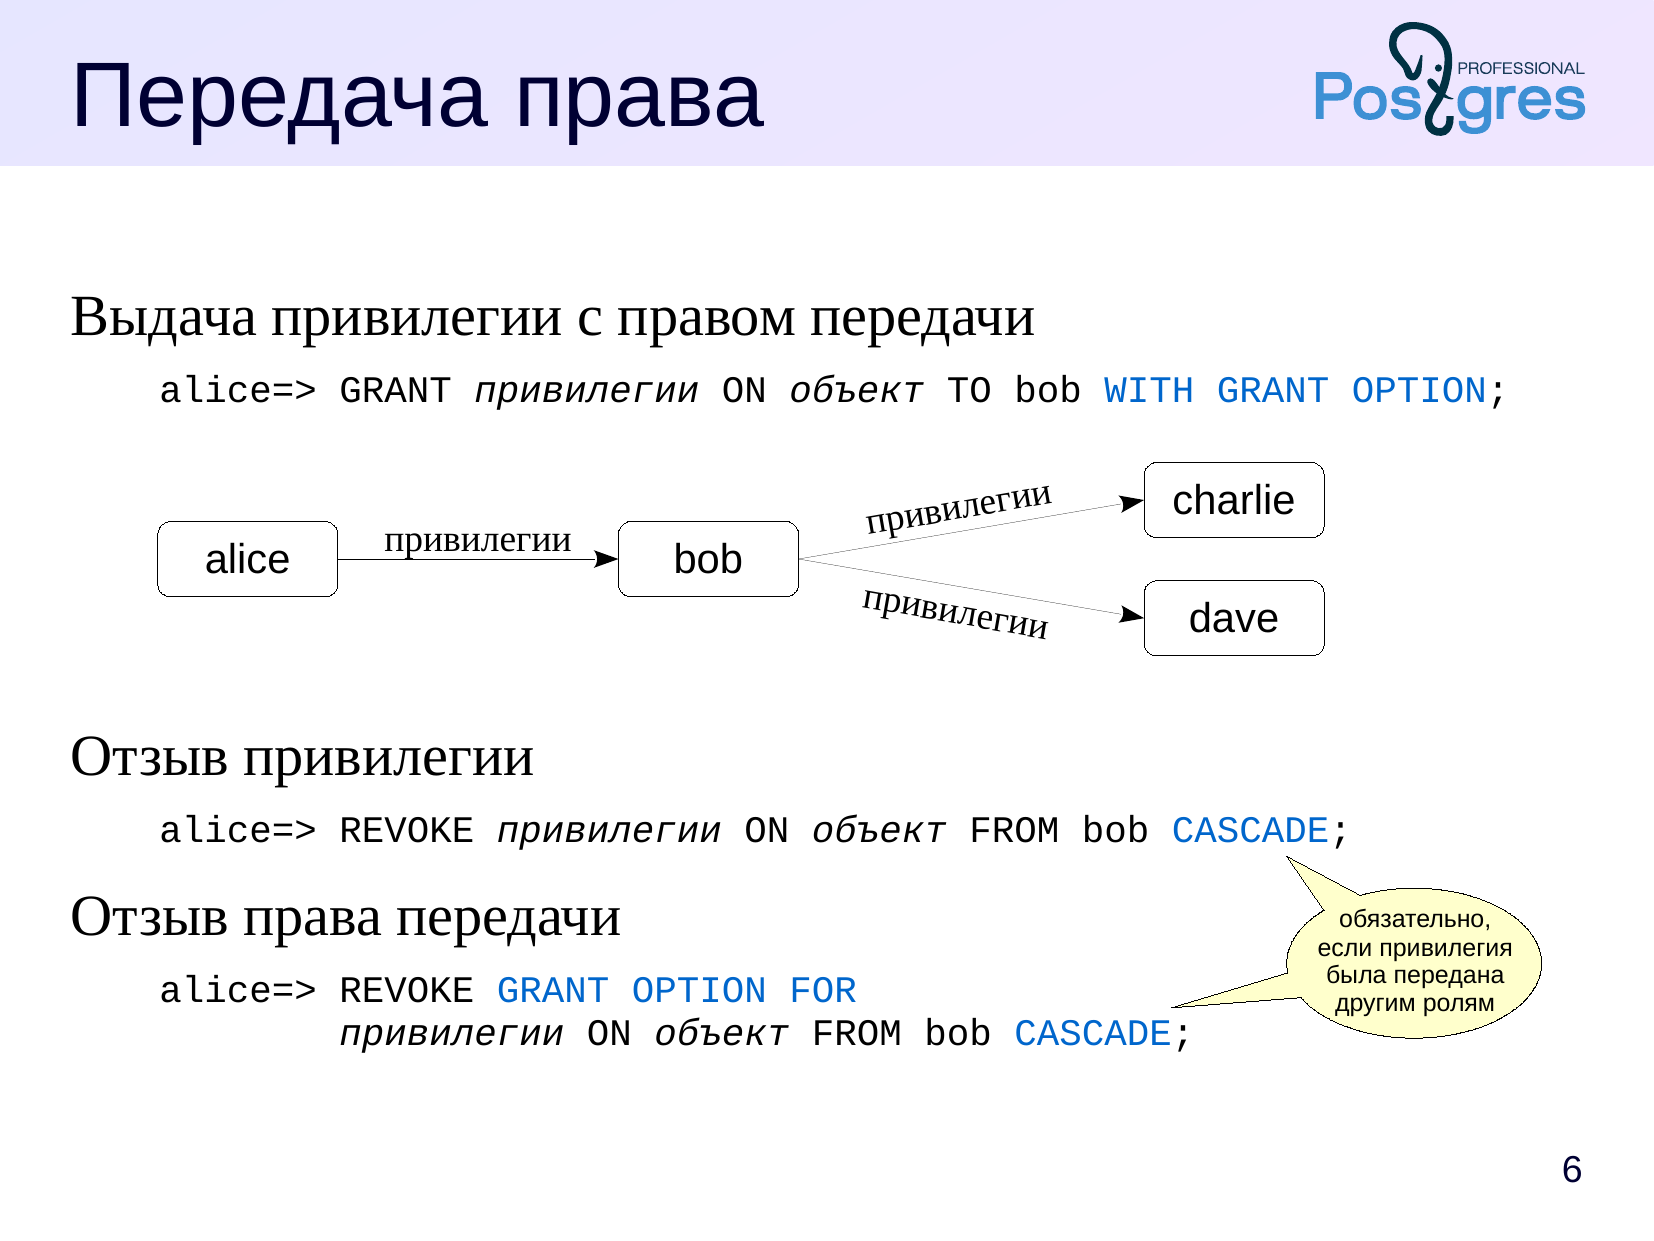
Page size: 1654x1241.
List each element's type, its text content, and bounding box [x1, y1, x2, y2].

title Передача права [70, 43, 1306, 147]
text_box обязательно, если привилегия была передана другим ролям [1171, 856, 1542, 1039]
text_box привилегии [844, 564, 1069, 658]
text_box dave [1144, 580, 1325, 656]
text_box bob [618, 521, 799, 597]
list Выдача привилегии с правом передачи alice=> GRANT привилегии ON объект TO bob WITH GRANT OPTION; Отзыв привилегии alice=> REVOKE привилегии ON объект FROM bob CASCADE; Отзыв права передачи alice=> REVOKE GRANT OPTION FOR привилегии ON объект FROM bob CASCADE; [70, 283, 1583, 1134]
text_box alice [157, 521, 338, 597]
text_box charlie [1144, 462, 1325, 538]
text_box привилегии [846, 459, 1071, 553]
